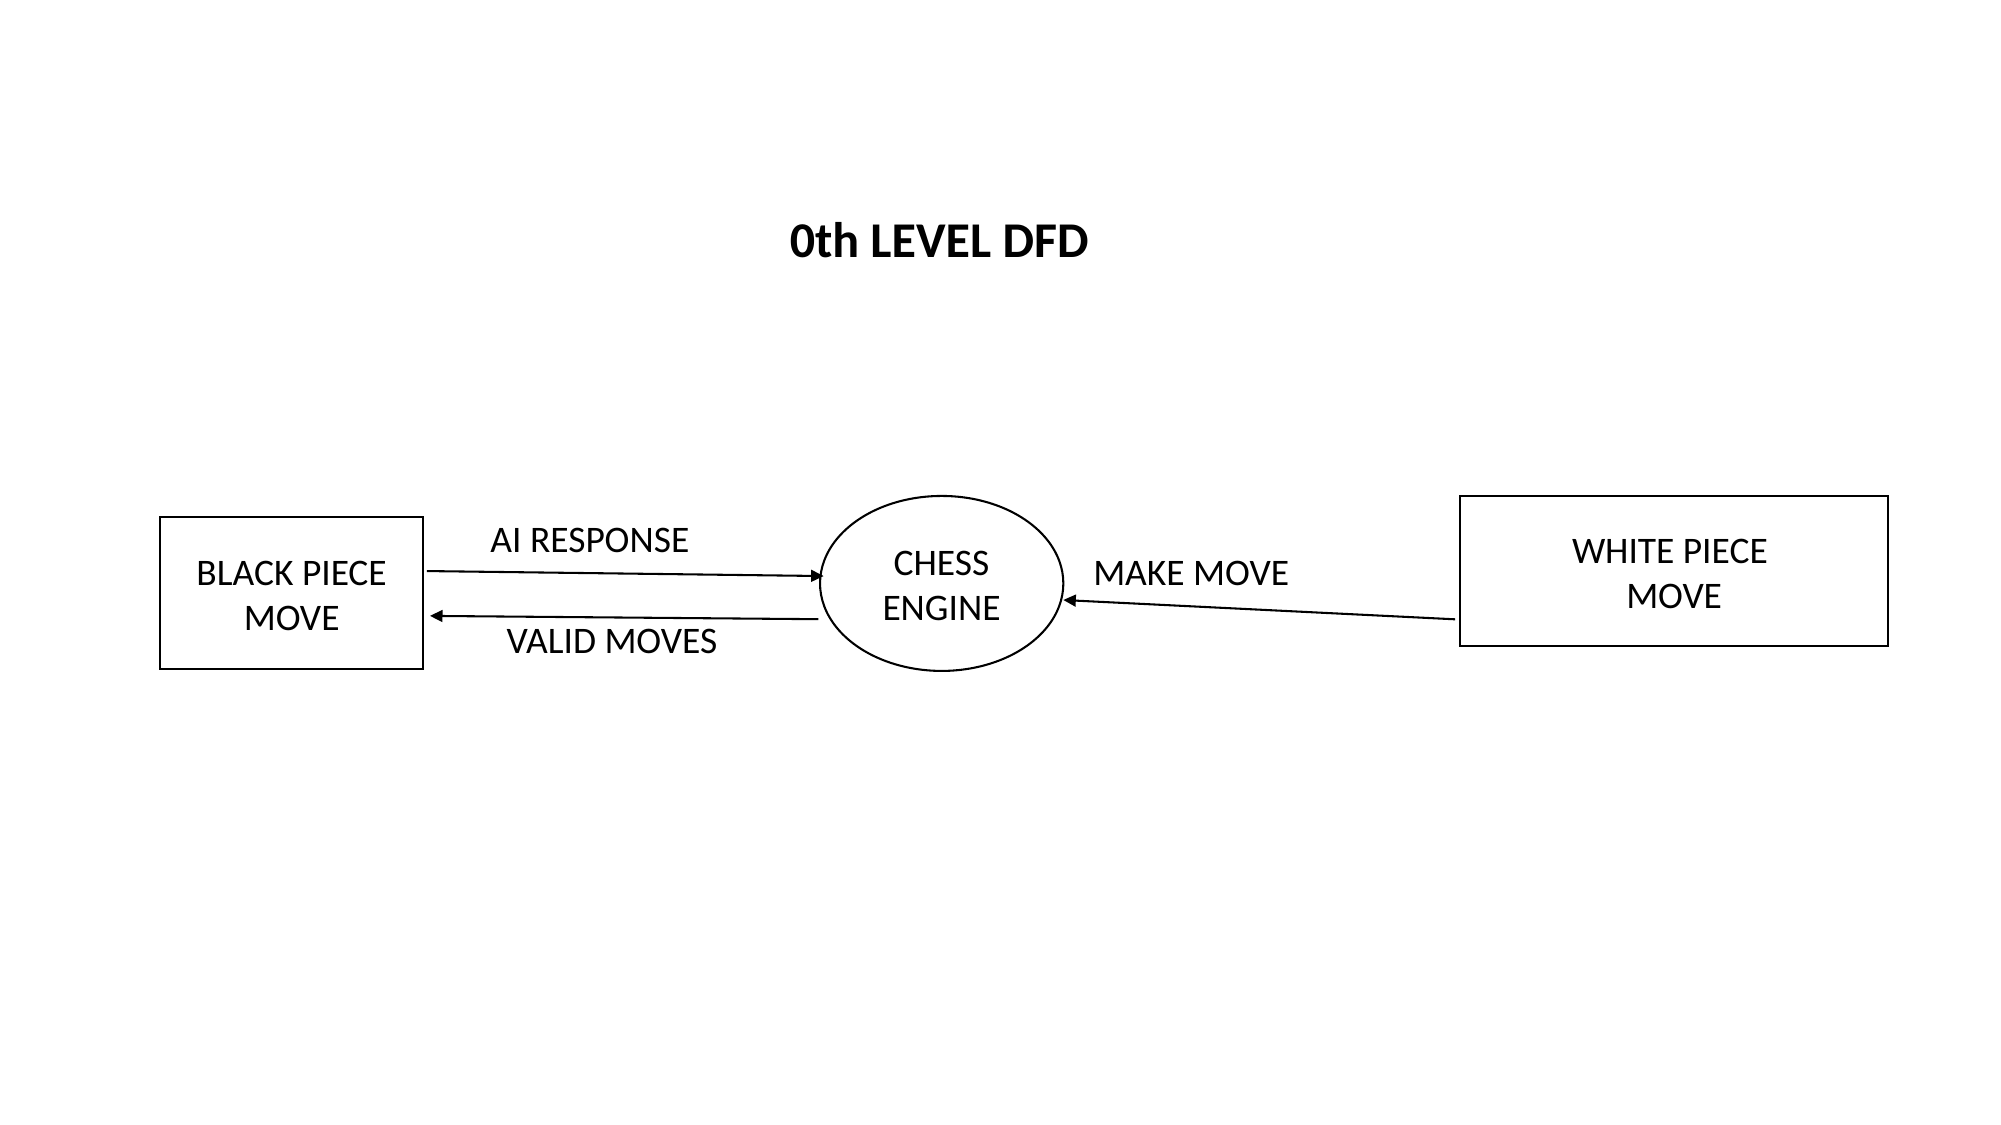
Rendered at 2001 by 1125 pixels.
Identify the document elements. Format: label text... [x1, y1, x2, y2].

text_box ADMIN​ [149, 563, 159, 624]
text_box BLACK PIECE MOVE [159, 517, 424, 670]
text_box 0th LEVEL DFD​ [774, 199, 1225, 276]
text_box CHESS ENGINE [820, 495, 1064, 671]
text_box VALID MOVES ​ [491, 608, 942, 714]
text_box ADMIN​ [424, 563, 600, 624]
text_box WHITE PIECE MOVE [1460, 495, 1889, 646]
text_box AI RESPONSE [475, 507, 972, 568]
text_box MAKE MOVE [1078, 539, 1529, 601]
